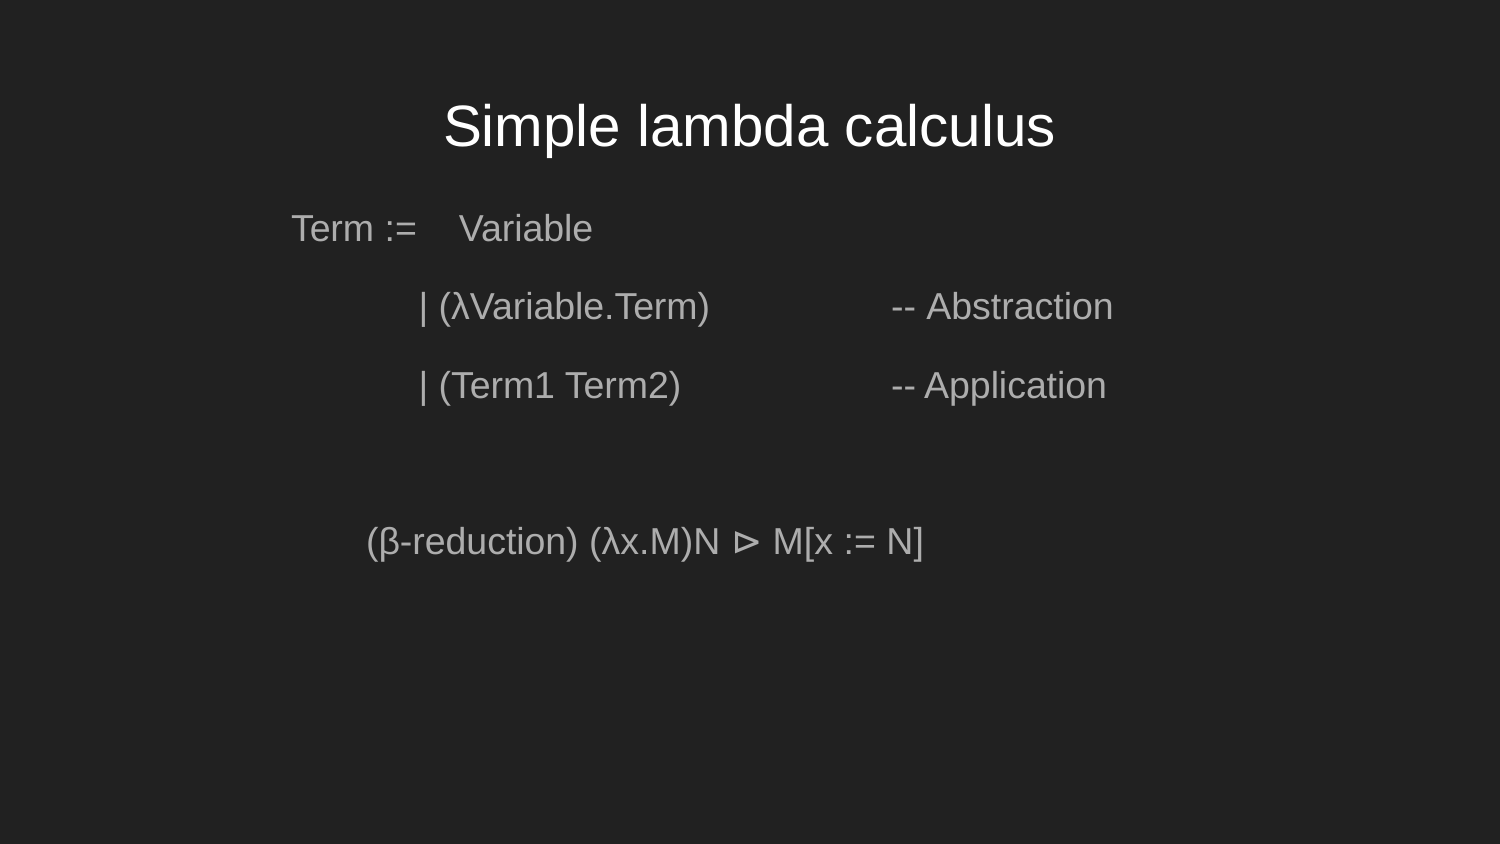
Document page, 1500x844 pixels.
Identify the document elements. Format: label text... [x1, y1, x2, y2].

title Simple lambda calculus [51, 72, 1449, 167]
list Term := Variable | (λVariable.Term) -- Abstraction | (Term1 Term2) -- Application (β-reduction) (λx.M)N ⊳ M[x := N] [51, 189, 1449, 750]
